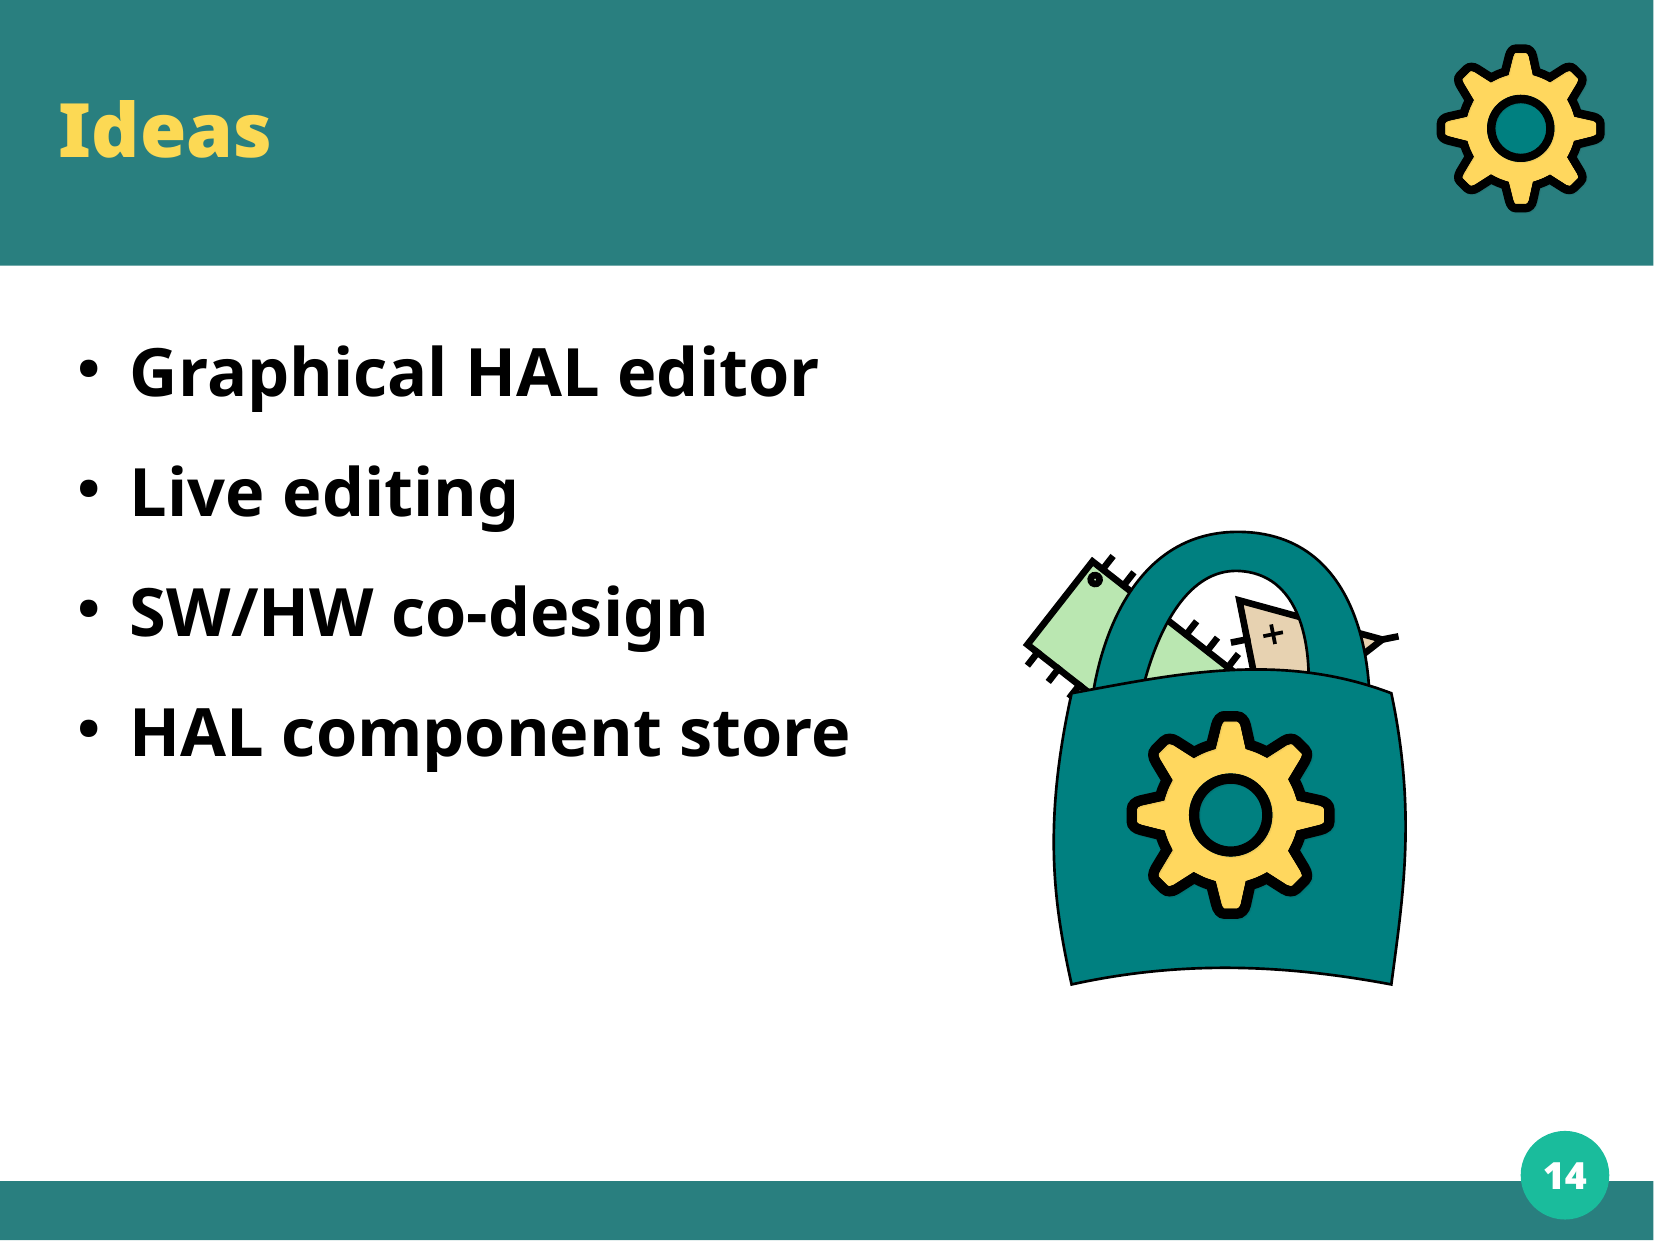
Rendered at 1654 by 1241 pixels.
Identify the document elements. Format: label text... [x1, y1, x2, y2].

title Ideas [59, 49, 1595, 207]
picture [998, 448, 1430, 1058]
list Graphical HAL editor Live editing SW/HW co-design HAL component store [59, 324, 1595, 1152]
